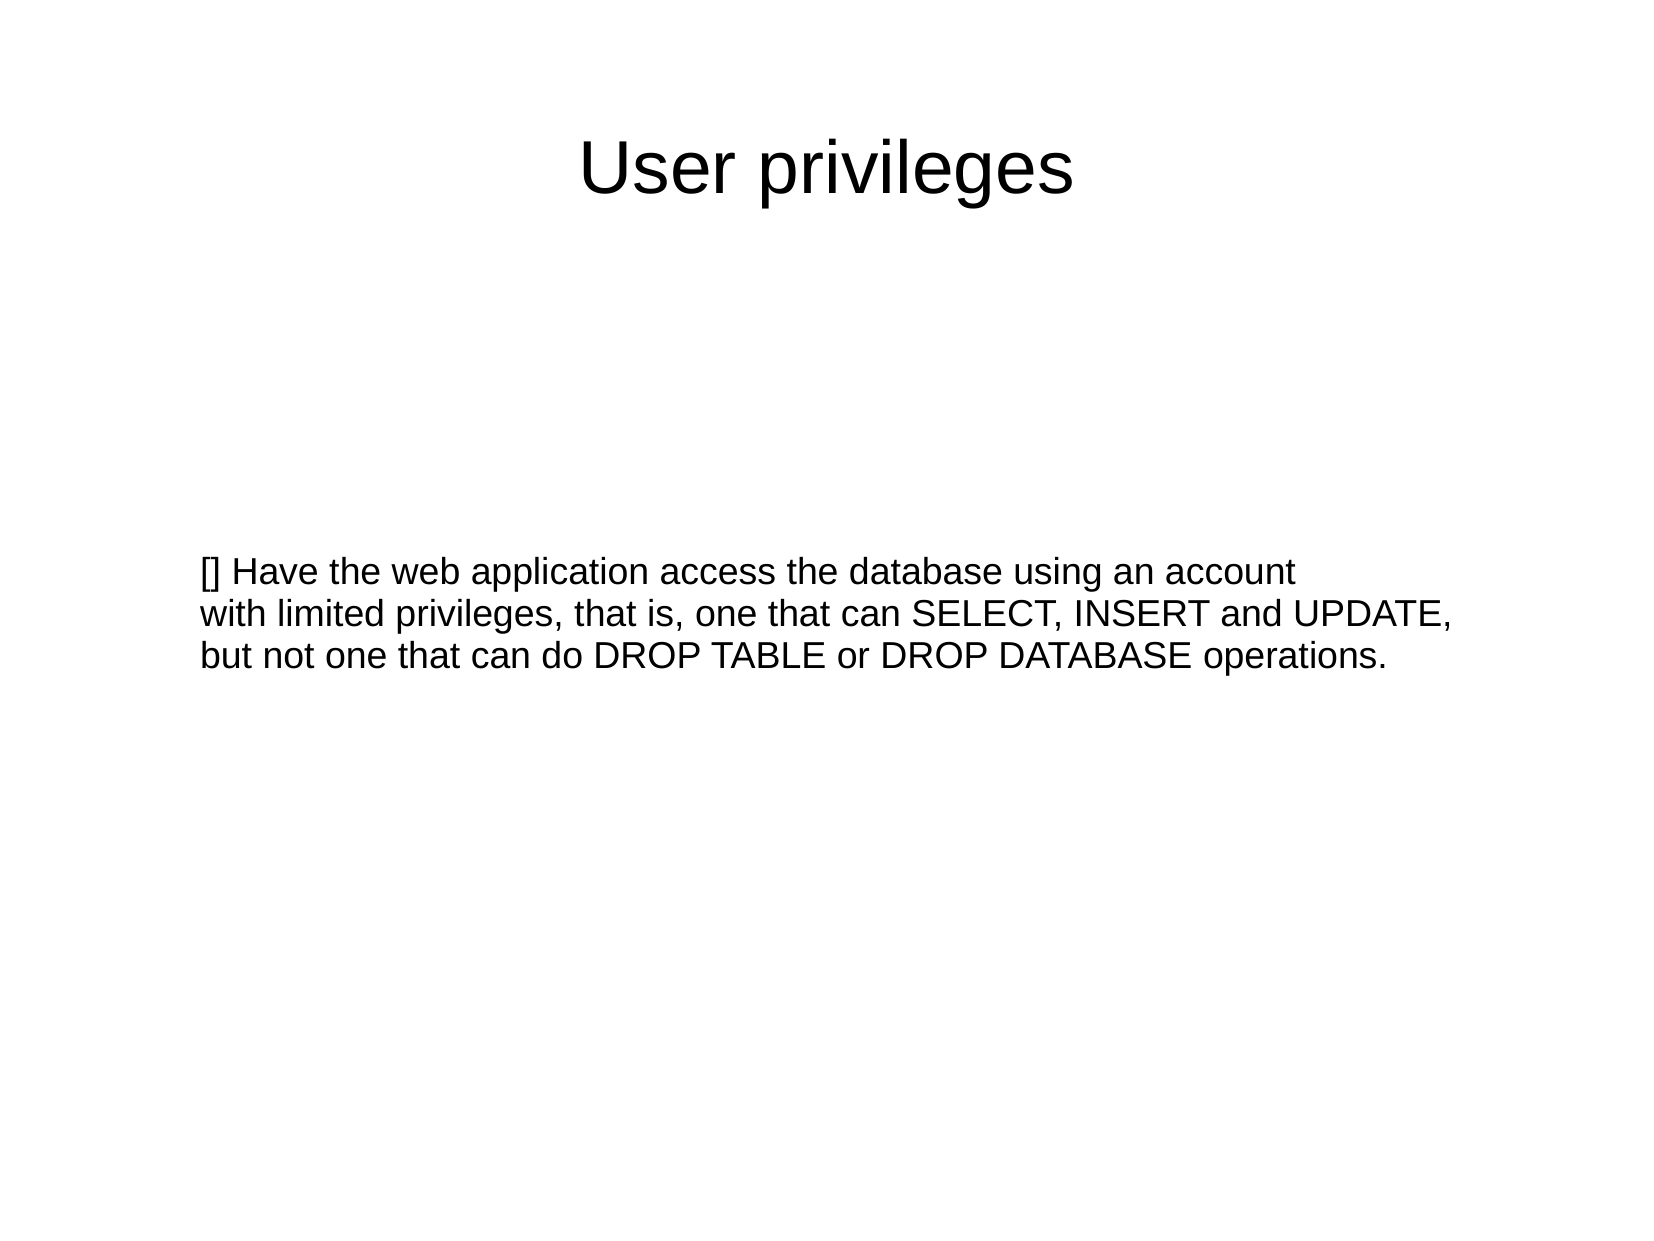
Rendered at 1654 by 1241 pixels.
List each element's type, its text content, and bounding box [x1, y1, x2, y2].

text_box User privileges [563, 118, 1090, 220]
text_box [] Have the web application access the database using an account with limited privileges, that is, one that can SELECT, INSERT and UPDATE, but not one that can do DROP TABLE or DROP DATABASE operations. [185, 542, 1469, 688]
